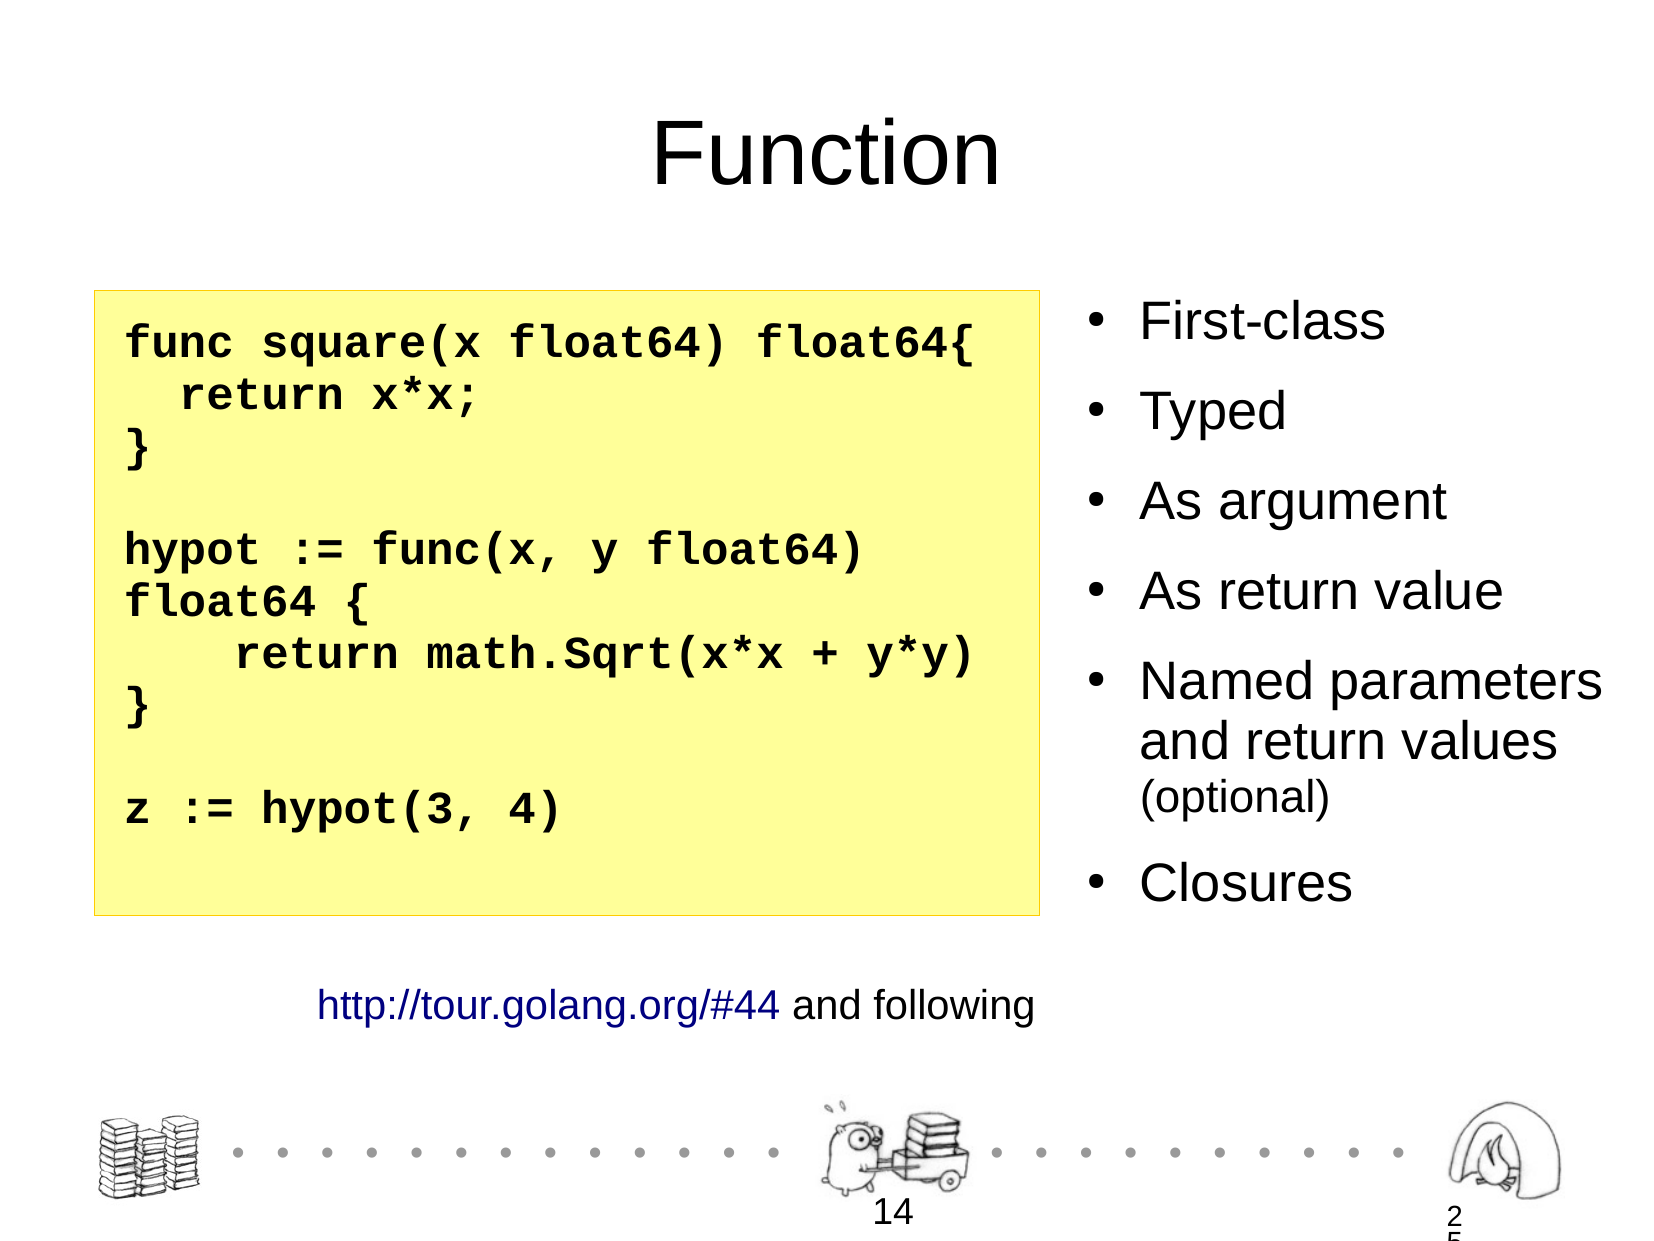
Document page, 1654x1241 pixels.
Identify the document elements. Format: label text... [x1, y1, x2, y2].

picture [88, 1092, 207, 1211]
picture [809, 1094, 977, 1203]
title Function [82, 49, 1571, 257]
text_box http://tour.golang.org/#44 and following [302, 974, 1052, 1037]
picture [1441, 1092, 1565, 1211]
list First-class Typed As argument As return value Named parameters and return values (optional) Closures [1068, 290, 1636, 945]
list func square(x float64) float64{ return x*x; } hypot := func(x, y float64) float64 { return math.Sqrt(x*x + y*y) } z := hypot(3, 4) [94, 290, 1040, 916]
